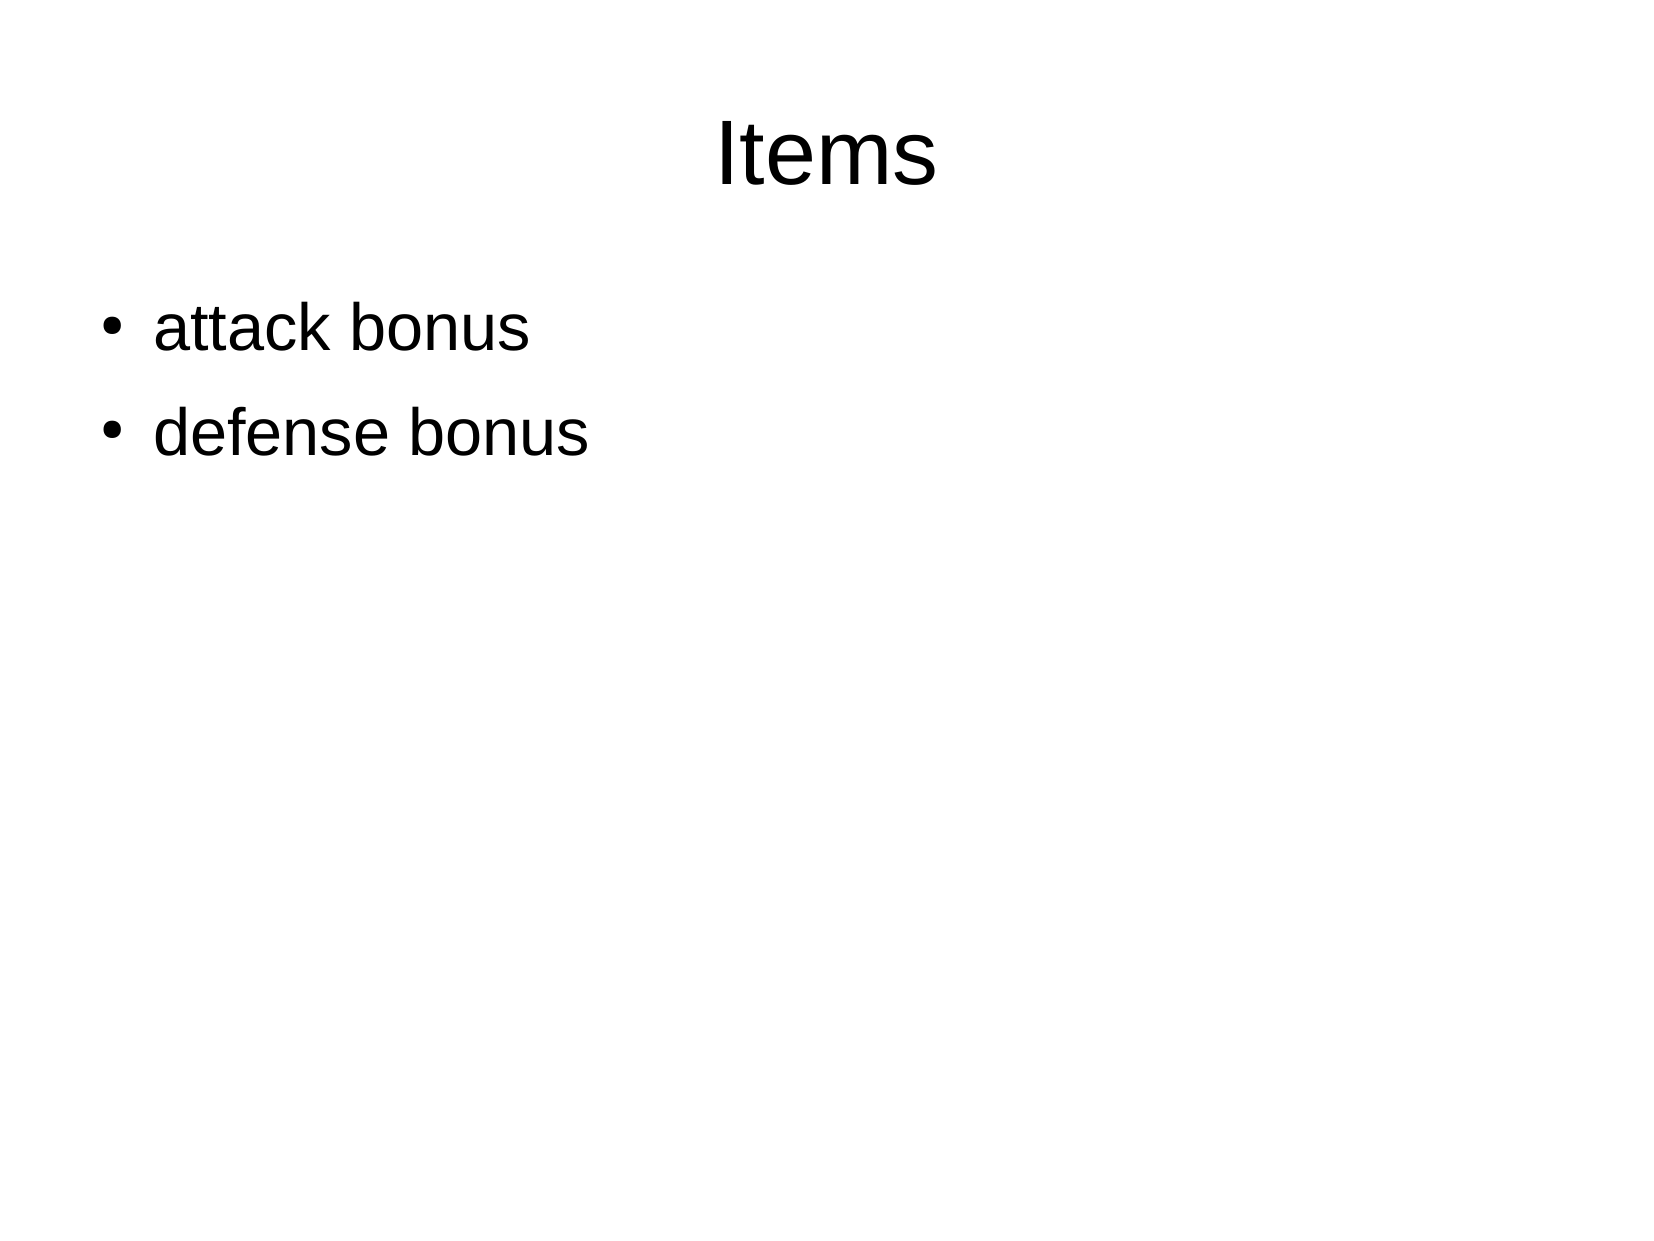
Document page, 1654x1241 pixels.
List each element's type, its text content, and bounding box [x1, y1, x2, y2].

list attack bonus defense bonus [82, 290, 1571, 1109]
title Items [82, 49, 1571, 257]
